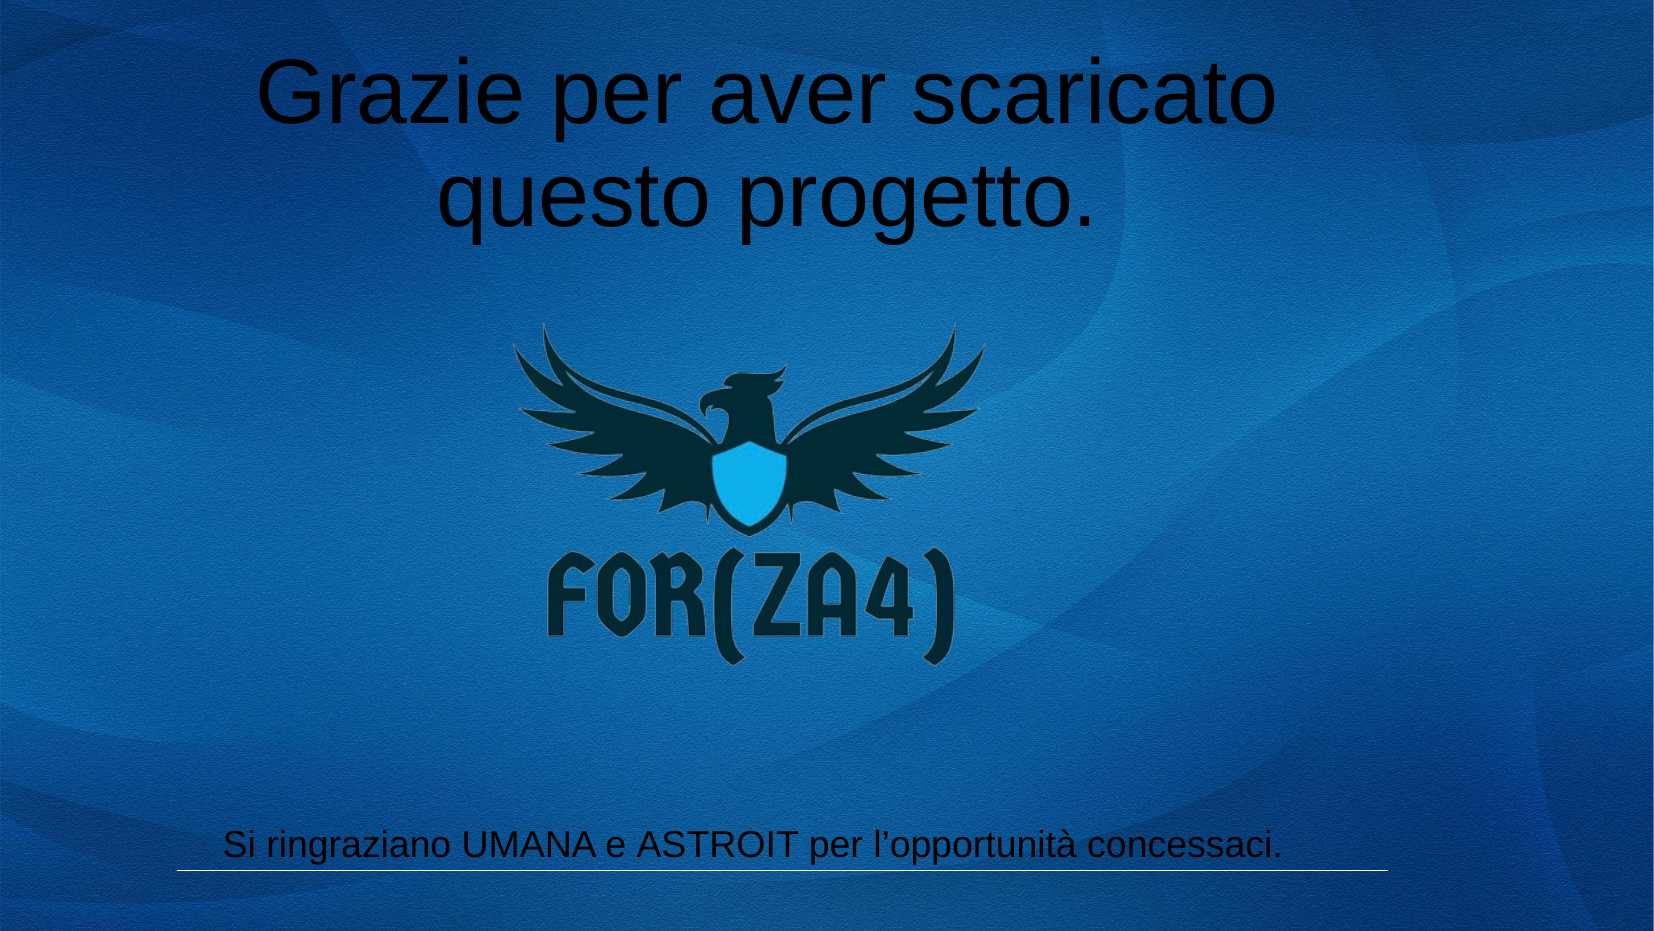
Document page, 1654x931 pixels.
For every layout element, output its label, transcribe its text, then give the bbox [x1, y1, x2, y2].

text_box Grazie per aver scaricato questo progetto. [118, 33, 1418, 384]
picture [0, 0, 1654, 931]
text_box Si ringraziano UMANA e ASTROIT per l’opportunità concessaci. [206, 816, 1300, 916]
